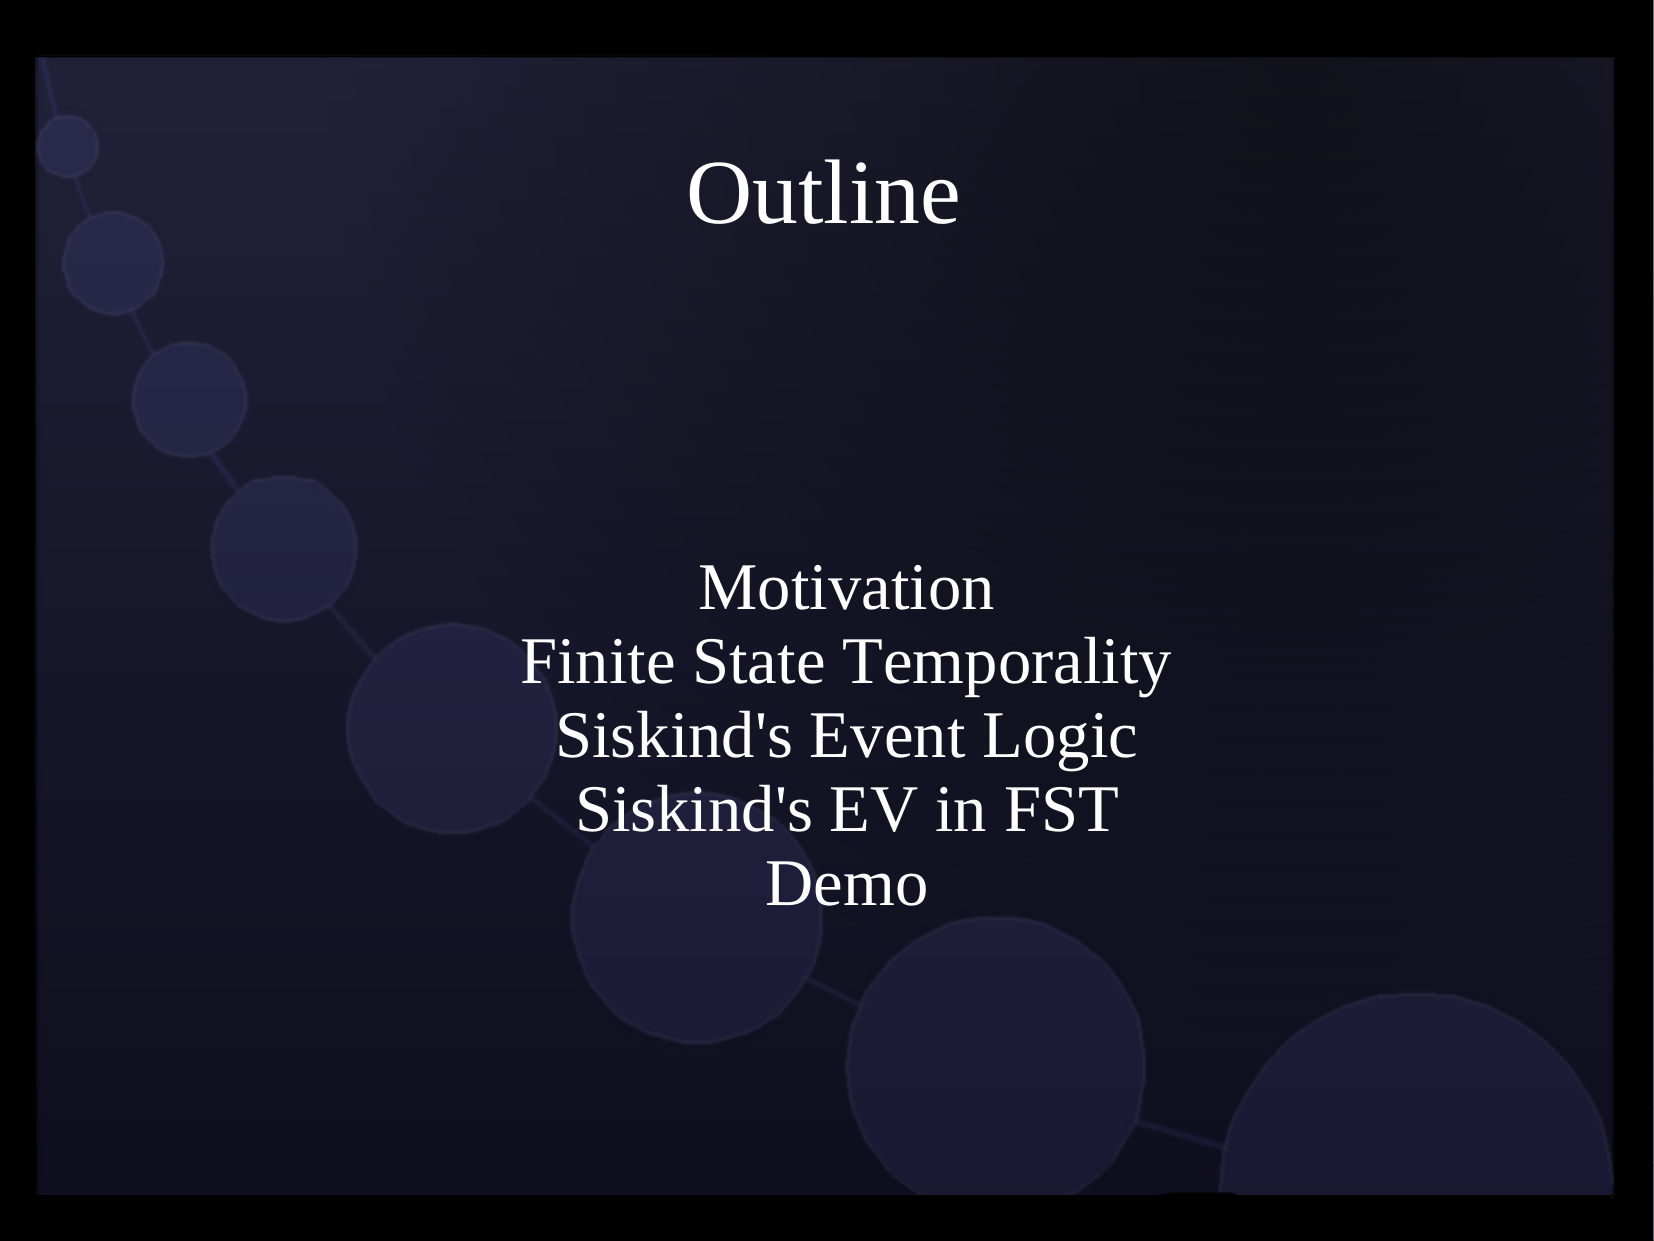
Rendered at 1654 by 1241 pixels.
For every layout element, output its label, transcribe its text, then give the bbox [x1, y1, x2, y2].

subtitle Motivation Finite State Temporality Siskind's Event Logic Siskind's EV in FST Demo [123, 381, 1536, 1163]
picture [0, 0, 1654, 1241]
title Outline [118, 88, 1531, 296]
